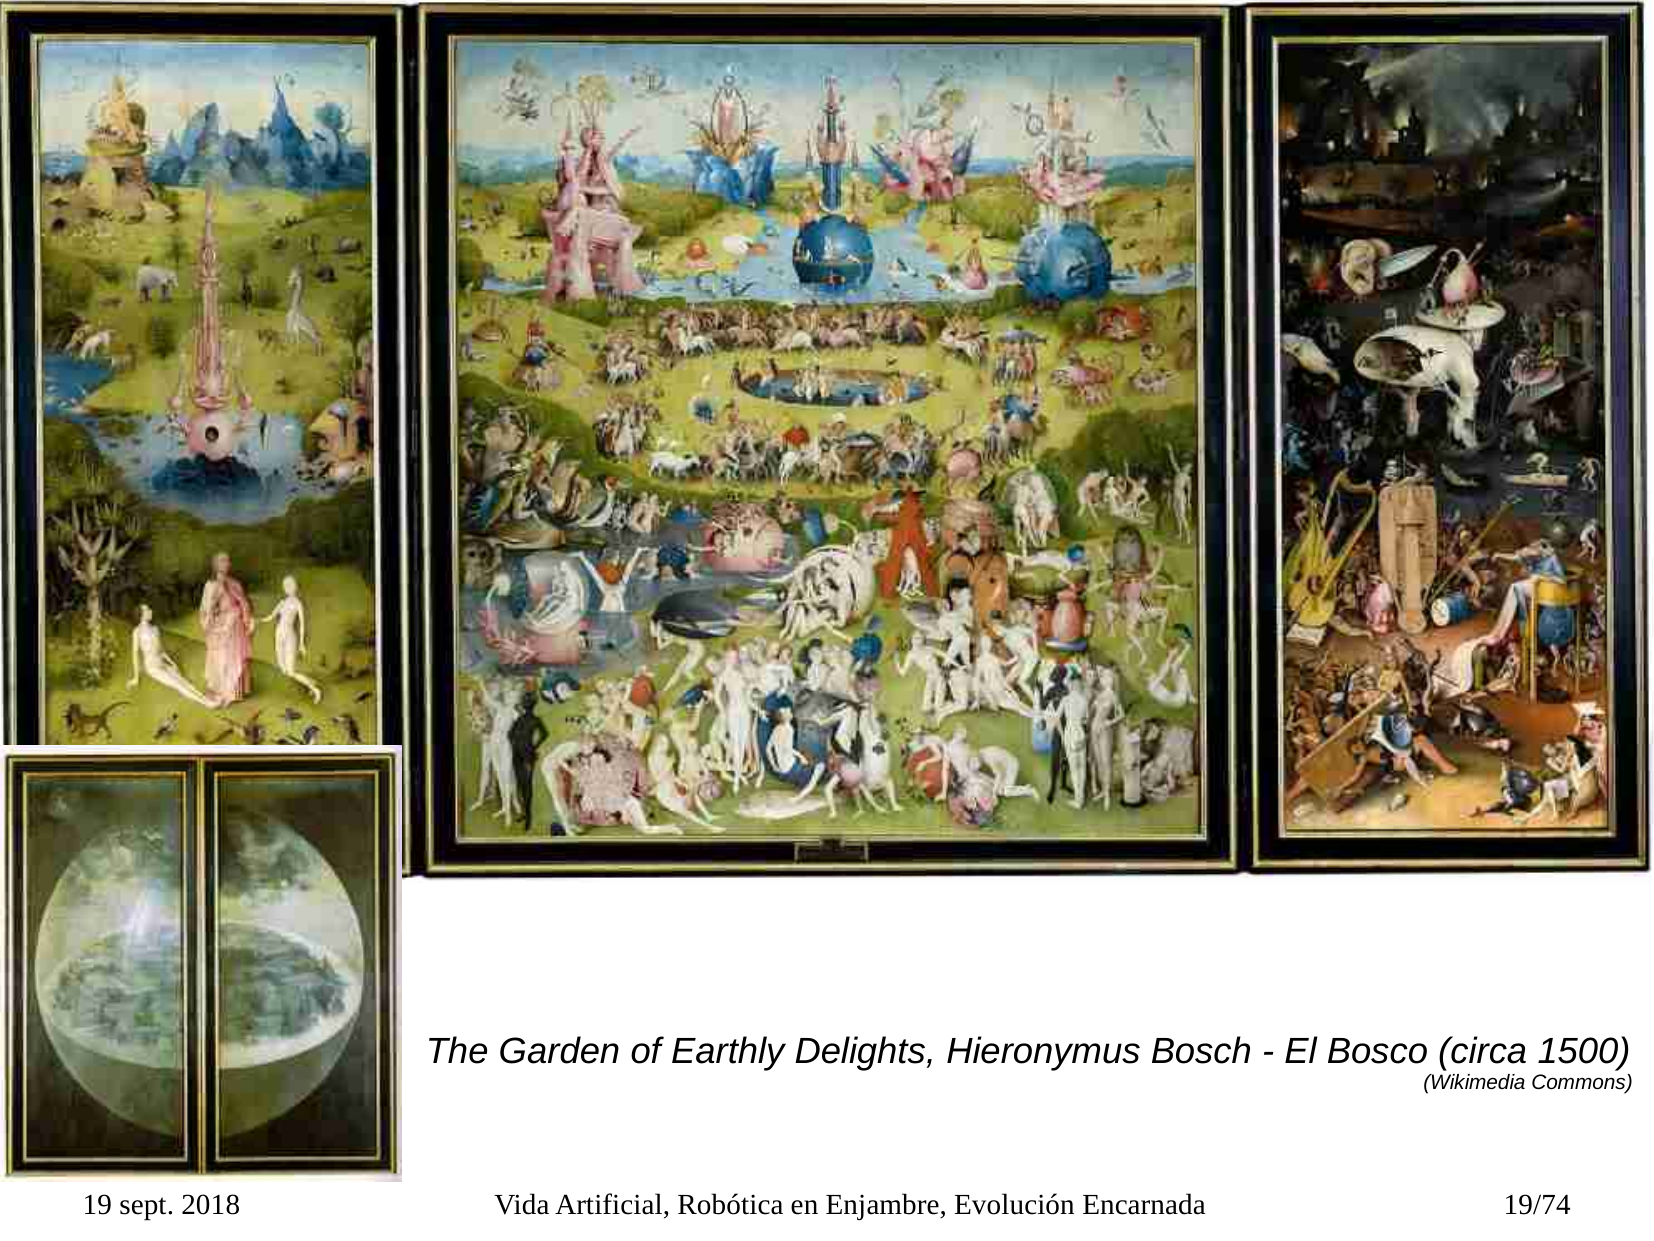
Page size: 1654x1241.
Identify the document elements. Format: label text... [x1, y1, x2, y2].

picture [0, 0, 1654, 1182]
text_box The Garden of Earthly Delights, Hieronymus Bosch - El Bosco (circa 1500) (Wikimedia Commons) [402, 1022, 1648, 1103]
